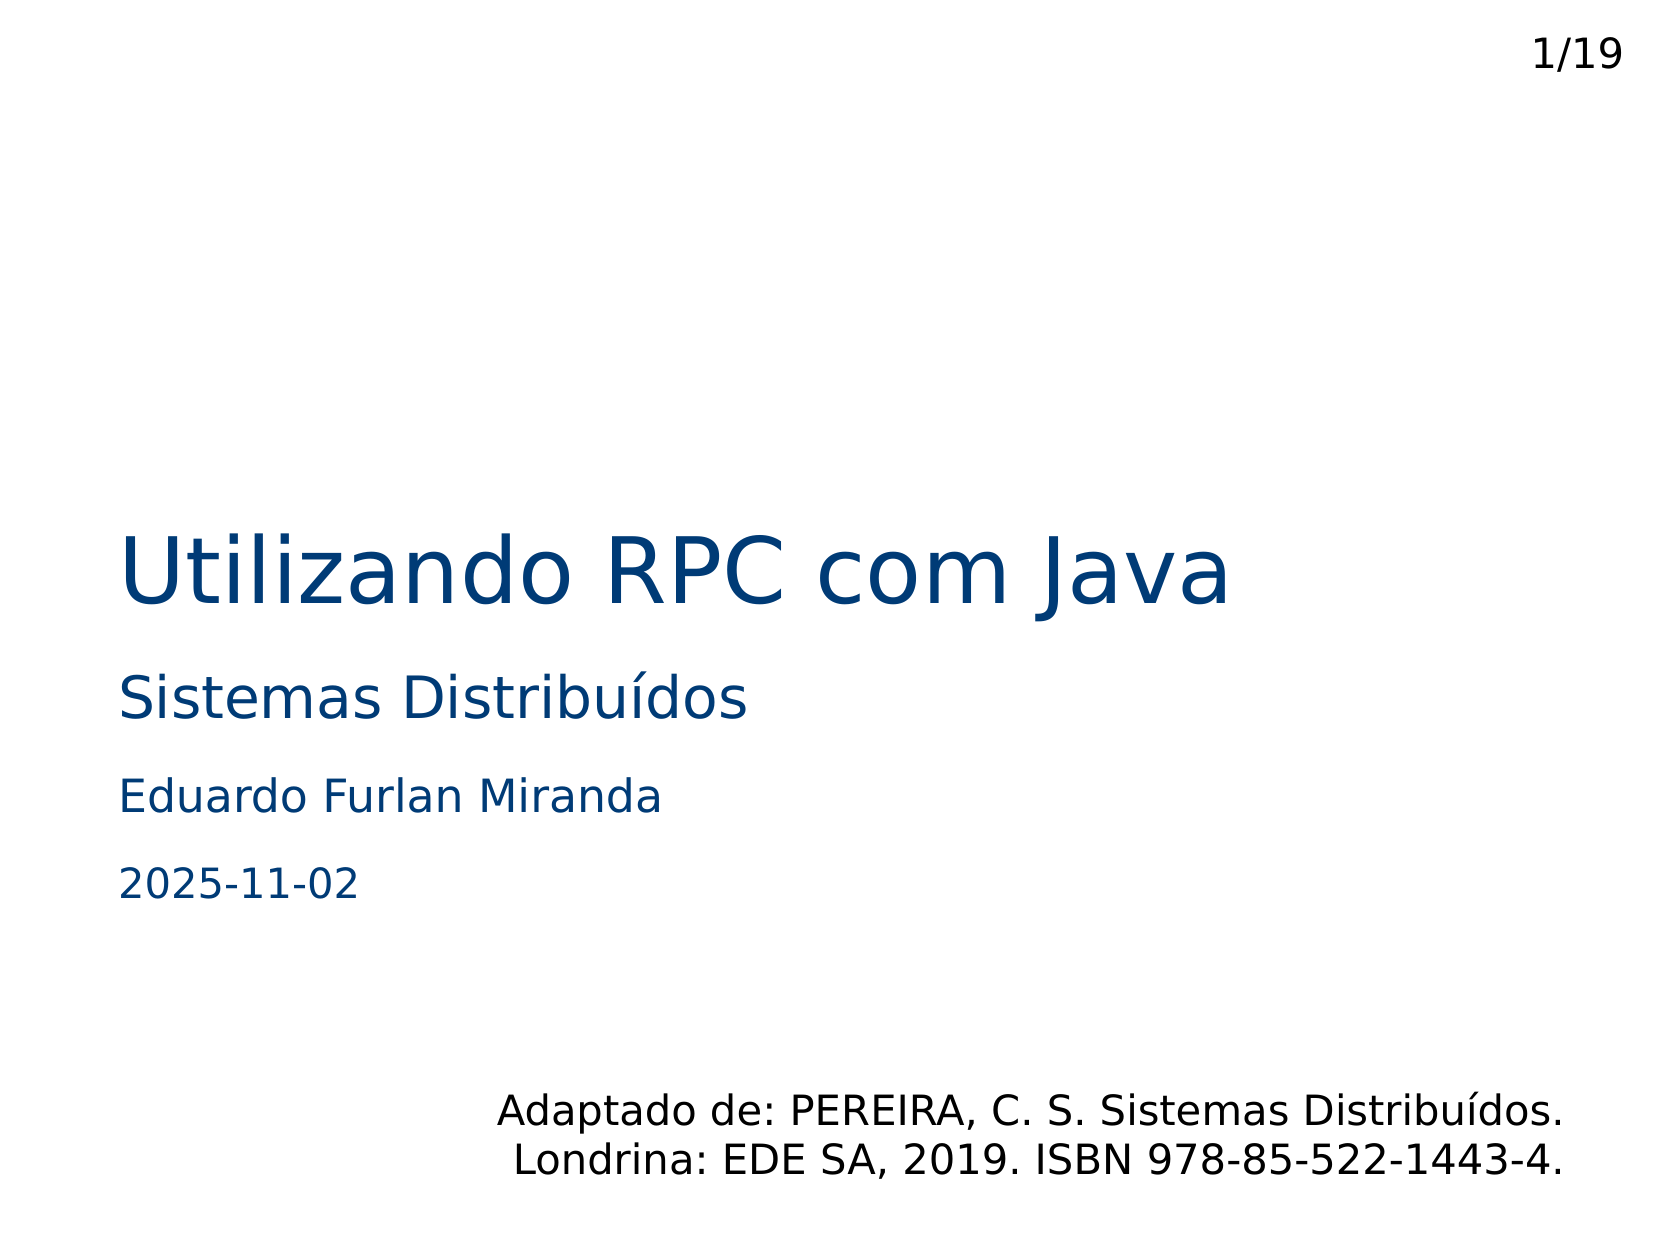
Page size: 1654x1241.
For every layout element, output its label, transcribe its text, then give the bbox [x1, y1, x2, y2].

list Adaptado de: PEREIRA, C. S. Sistemas Distribuídos. Londrina: EDE SA, 2019. ISBN 978-85-522-1443-4. [406, 1086, 1565, 1211]
list Utilizando RPC com Java Sistemas Distribuídos Eduardo Furlan Miranda 2025-11-02 [118, 501, 1625, 1211]
